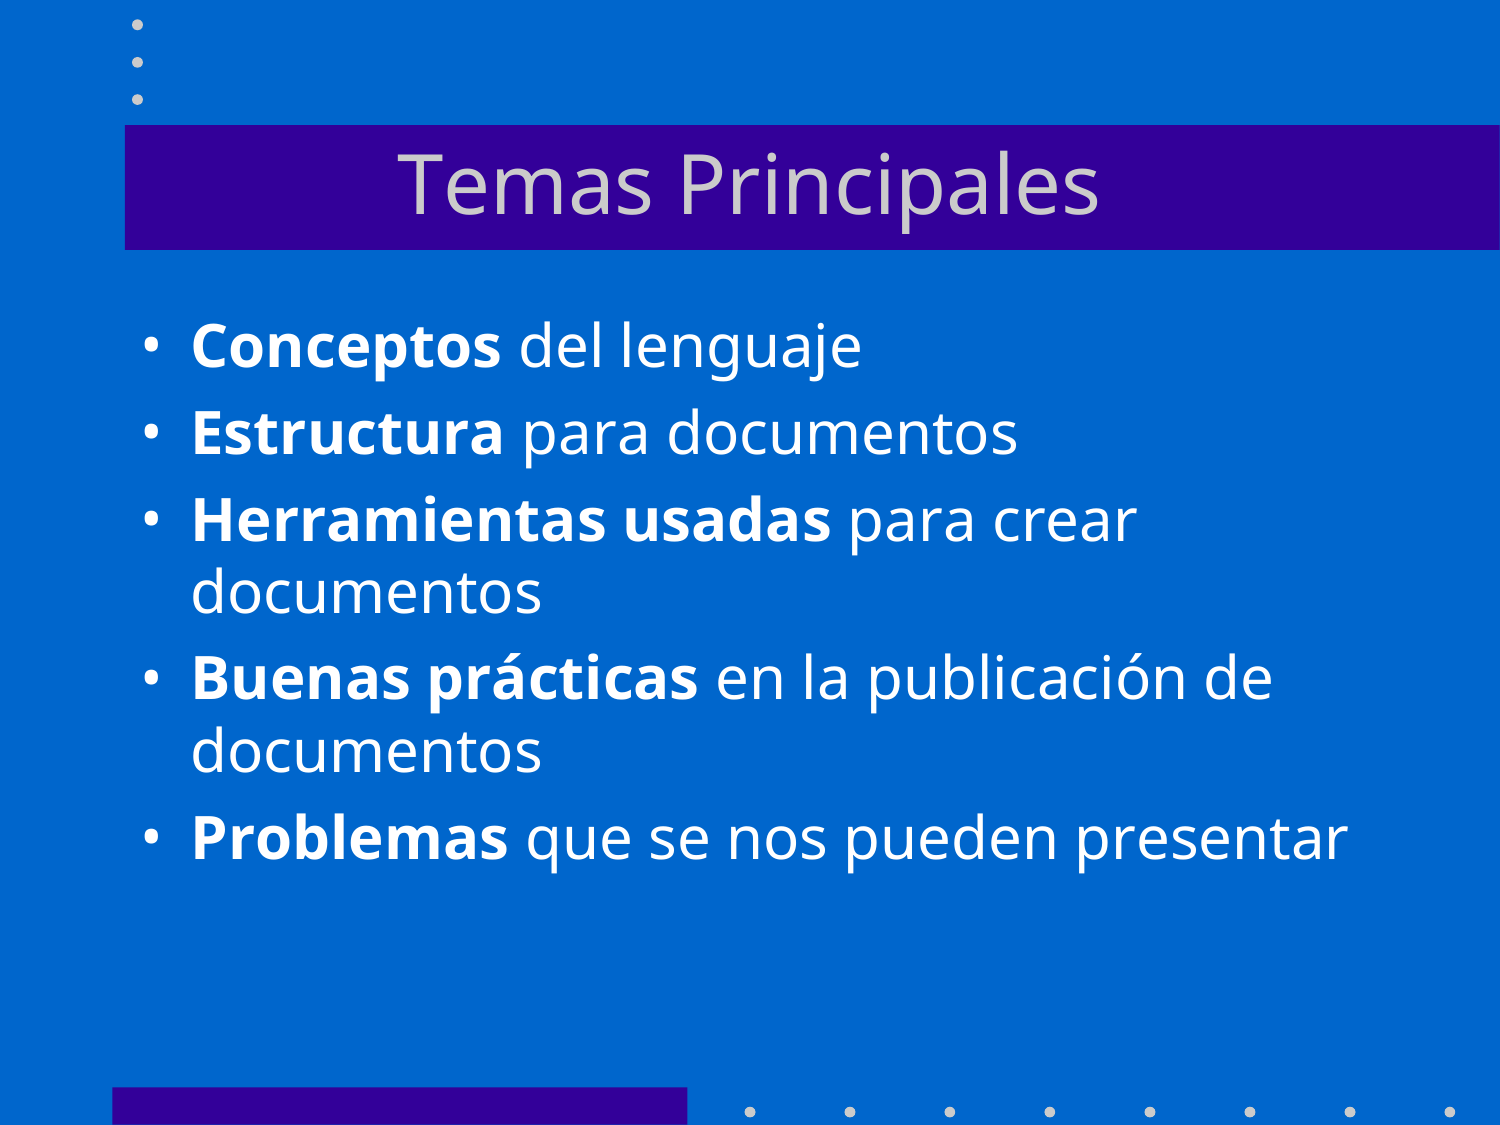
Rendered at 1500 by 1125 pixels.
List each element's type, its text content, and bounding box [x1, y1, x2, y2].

list Conceptos del lenguaje Estructura para documentos Herramientas usadas para crear documentos Buenas prácticas en la publicación de documentos Problemas que se nos pueden presentar [125, 212, 1401, 888]
title Temas Principales [112, 87, 1388, 275]
